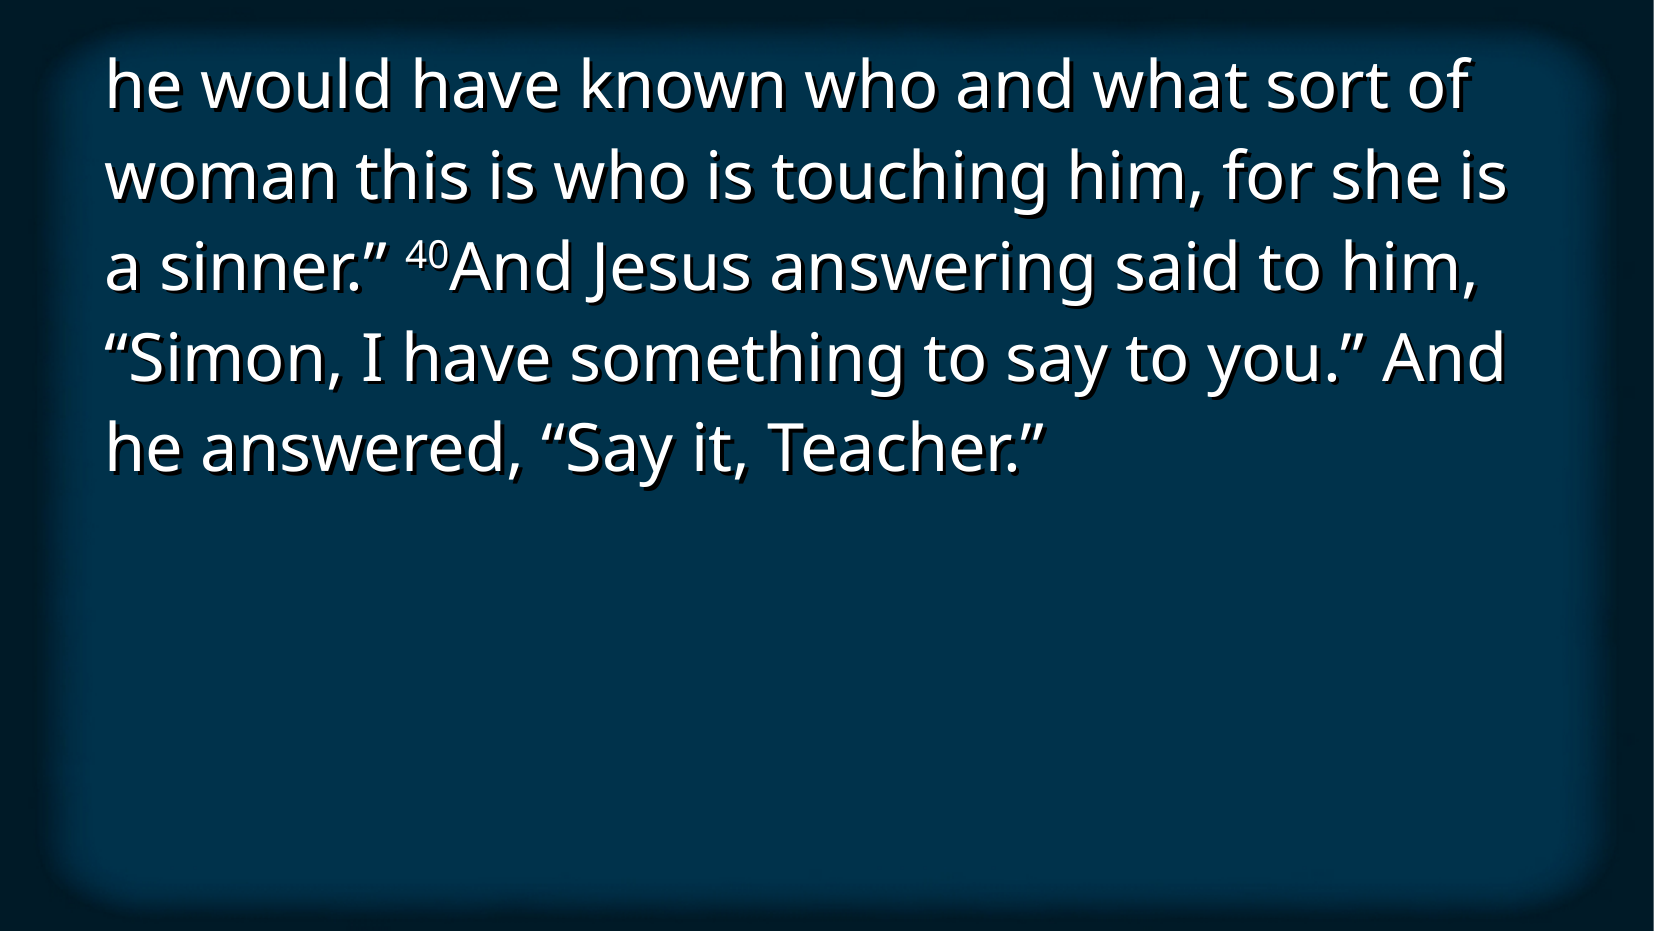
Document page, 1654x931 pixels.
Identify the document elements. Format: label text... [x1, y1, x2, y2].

picture [0, 0, 1654, 931]
text_box he would have known who and what sort of woman this is who is touching him, for she is a sinner.” 40And Jesus answering said to him, “Simon, I have something to say to you.” And he answered, “Say it, Teacher.” [90, 30, 1561, 489]
